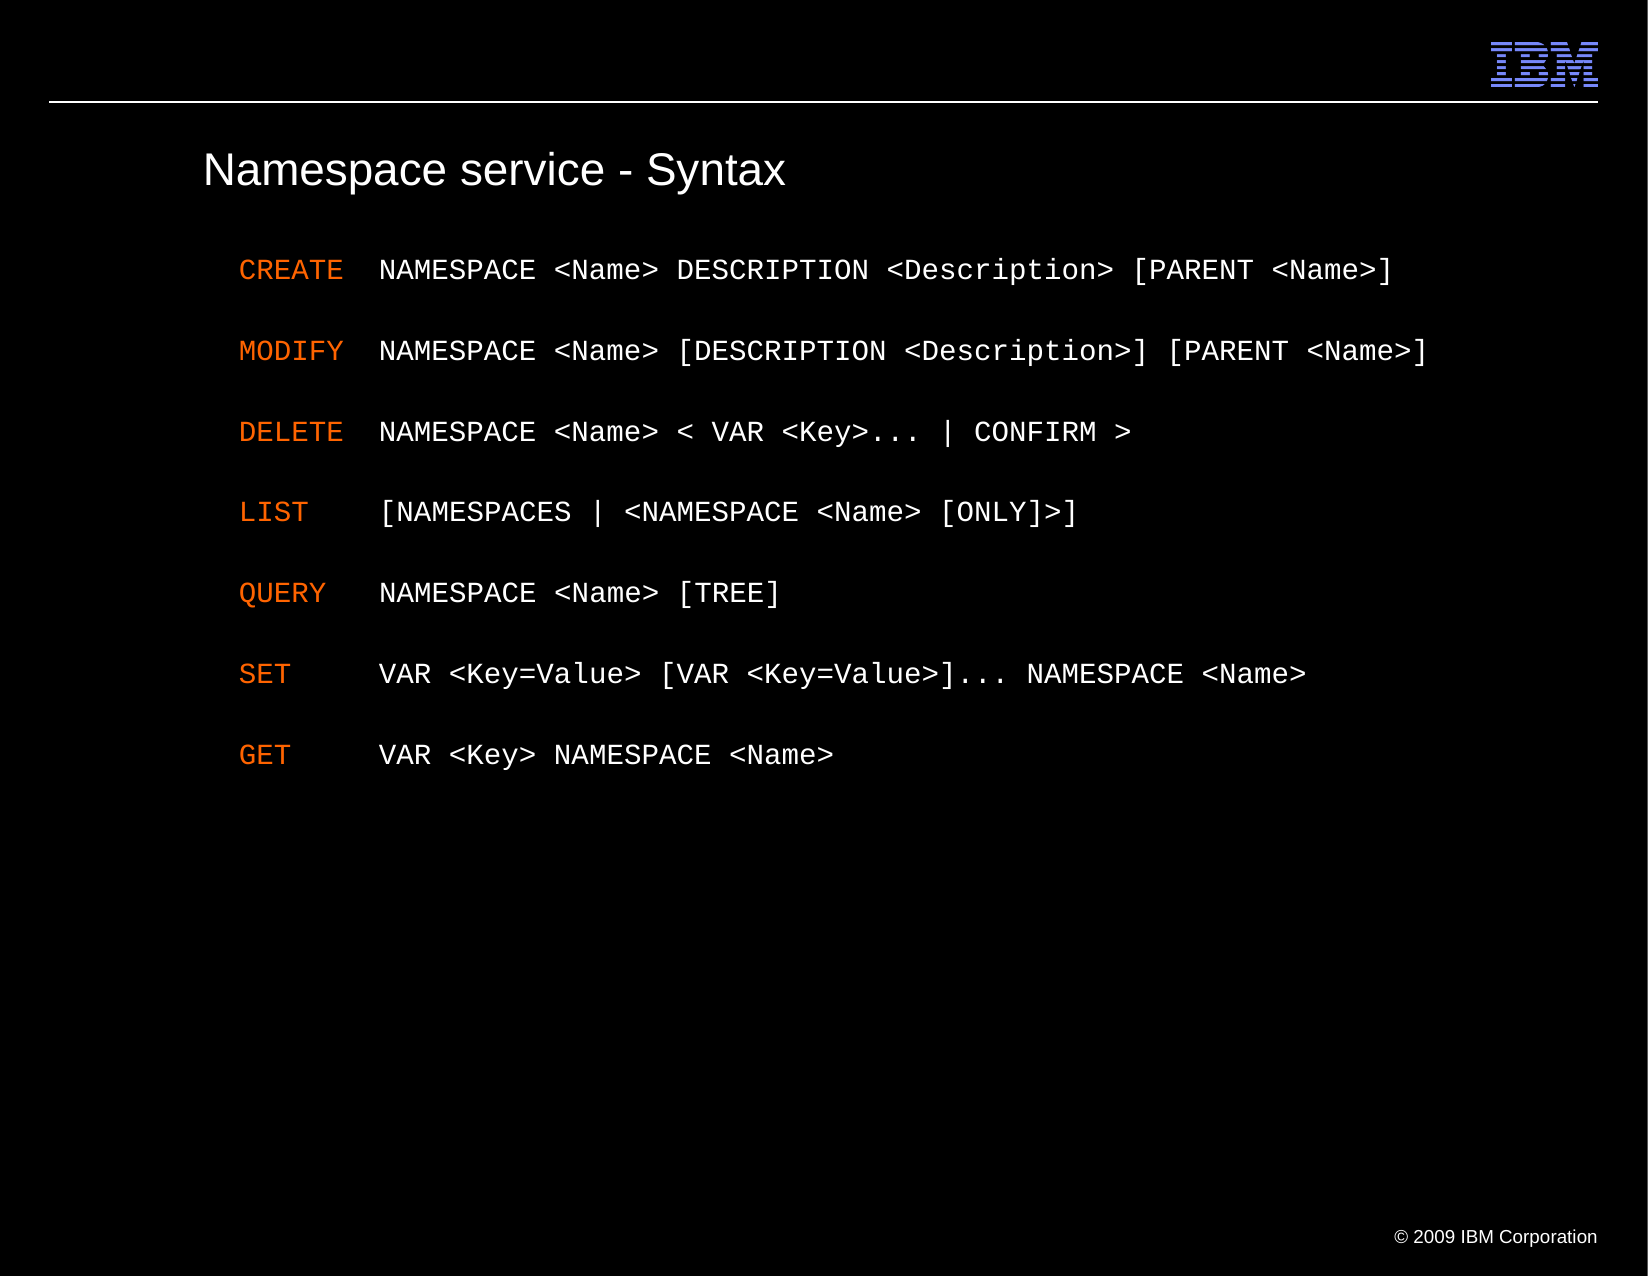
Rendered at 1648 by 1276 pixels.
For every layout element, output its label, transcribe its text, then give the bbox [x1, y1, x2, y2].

picture [1491, 42, 1598, 87]
title Namespace service - Syntax [186, 137, 1648, 231]
text_box CREATE NAMESPACE <Name> DESCRIPTION <Description> [PARENT <Name>] MODIFY NAMESPACE <Name> [DESCRIPTION <Description>] [PARENT <Name>] DELETE NAMESPACE <Name> < VAR <Key>... | CONFIRM > LIST [NAMESPACES | <NAMESPACE <Name> [ONLY]>] QUERY NAMESPACE <Name> [TREE] SET VAR <Key=Value> [VAR <Key=Value>]... NAMESPACE <Name> GET VAR <Key> NAMESPACE <Name> [239, 250, 1648, 771]
